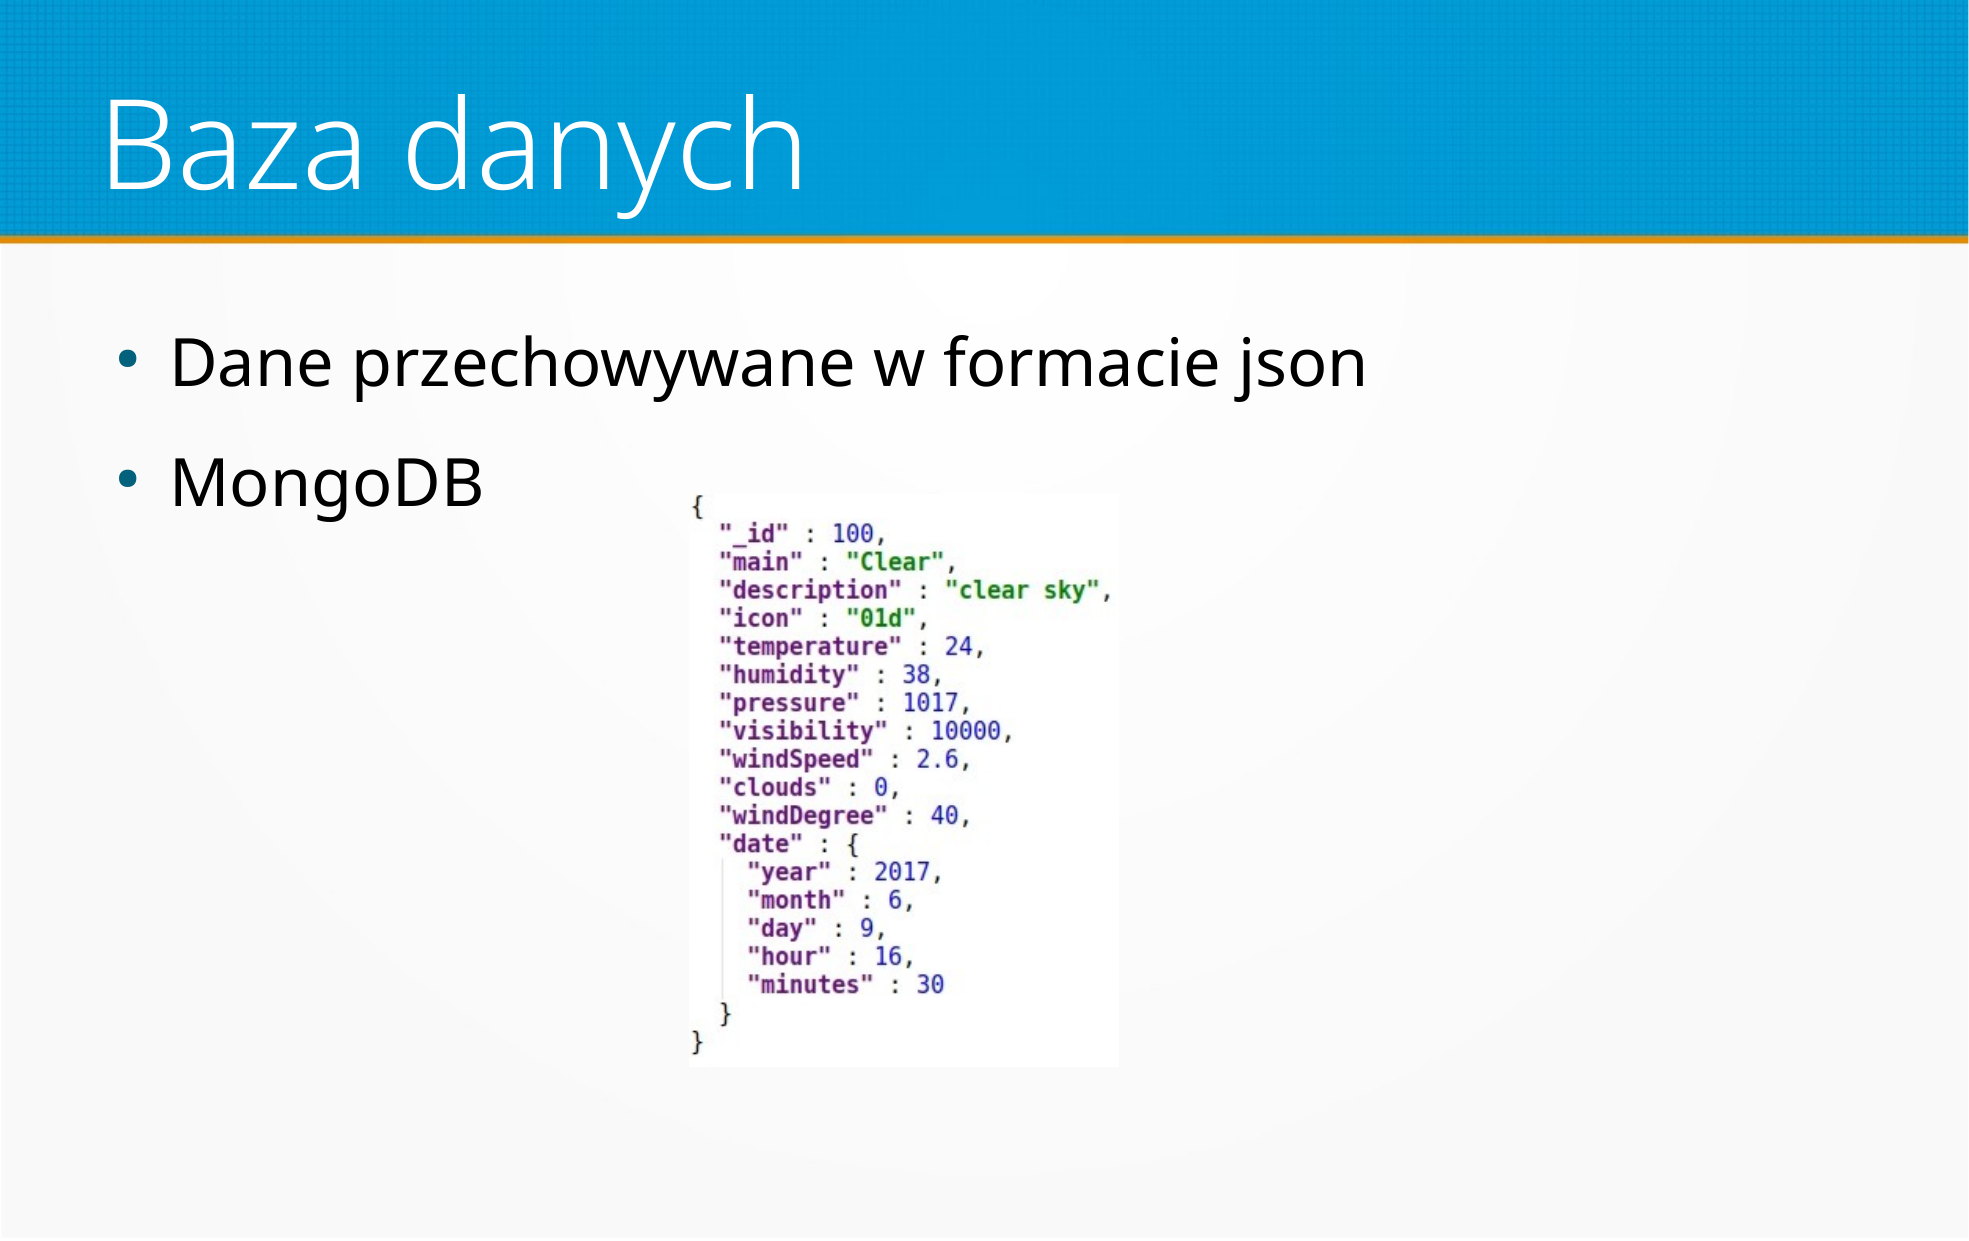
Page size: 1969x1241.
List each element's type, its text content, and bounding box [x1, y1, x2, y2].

title Baza danych [98, 19, 1870, 227]
list Dane przechowywane w formacie json MongoDB [98, 315, 1860, 1080]
picture [0, 233, 1969, 1241]
